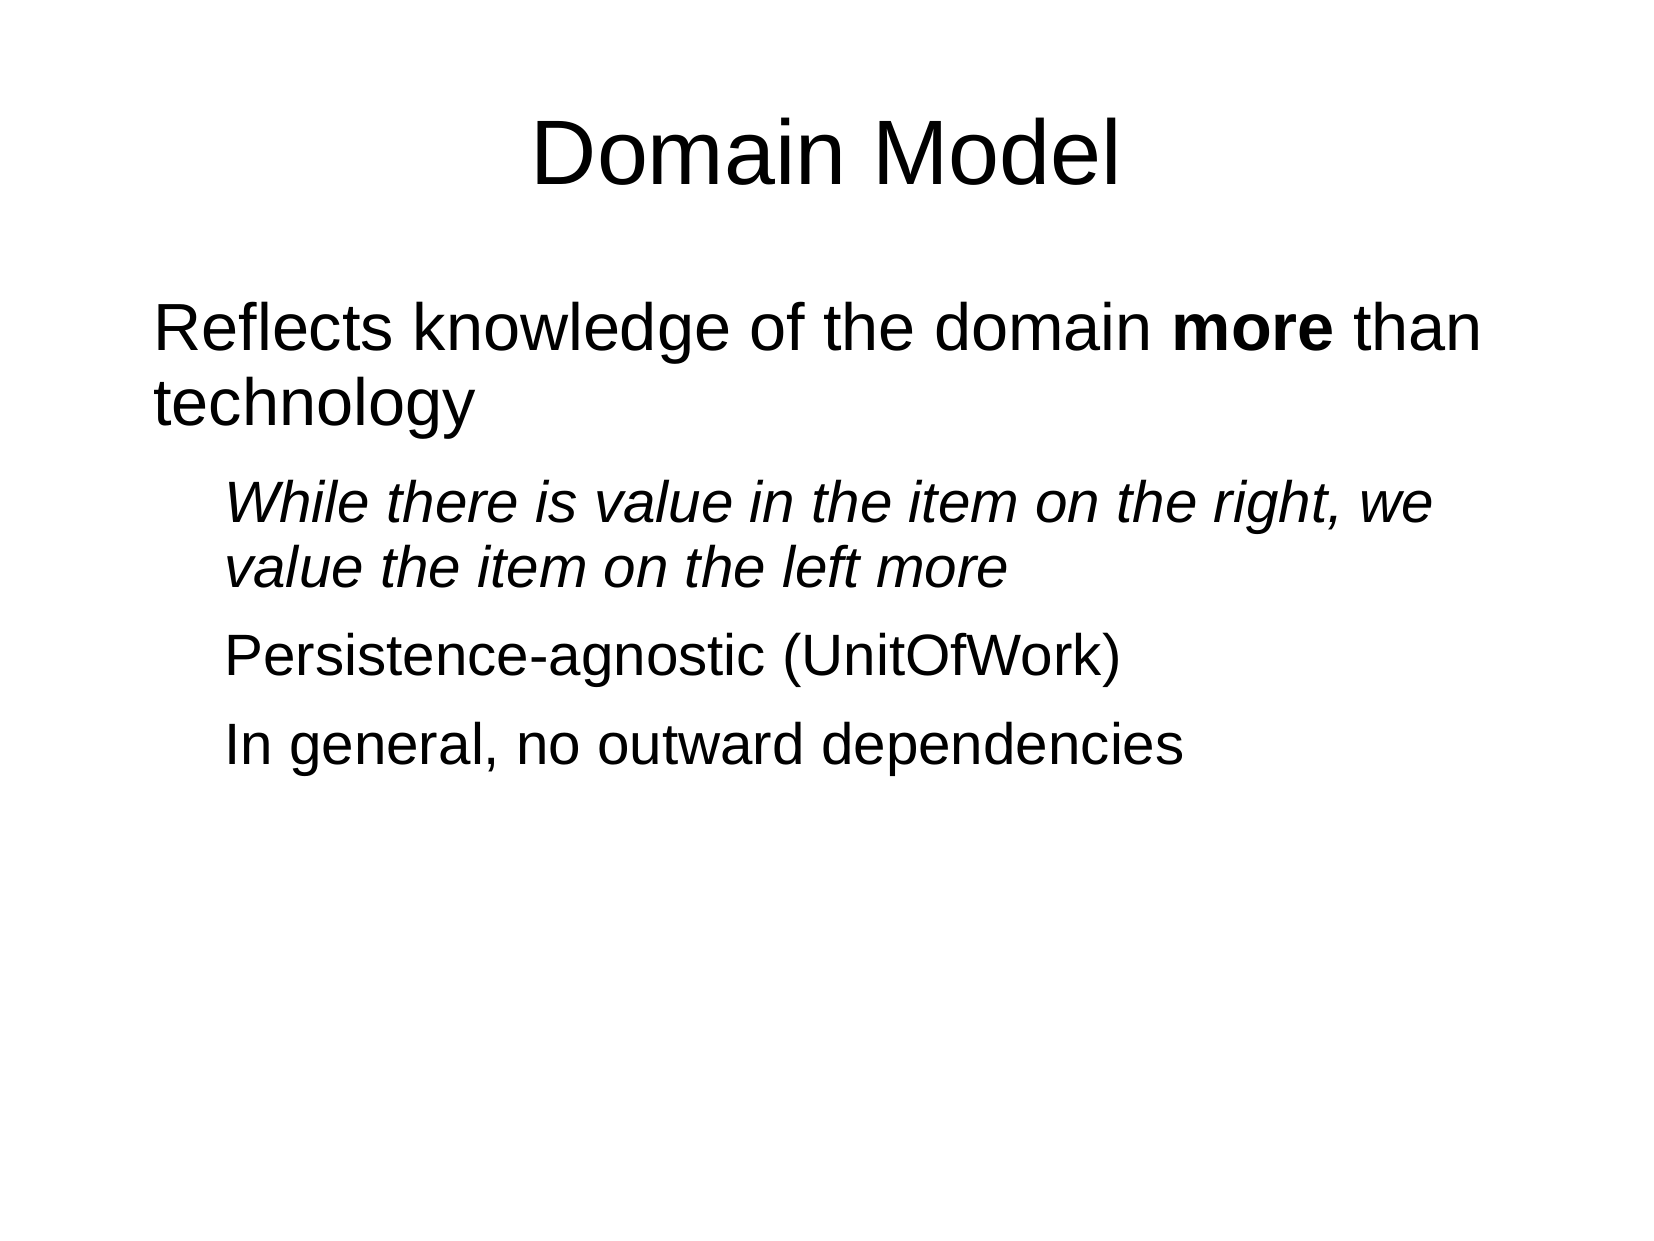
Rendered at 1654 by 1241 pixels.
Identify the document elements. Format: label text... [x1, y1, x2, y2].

title Domain Model [82, 56, 1571, 250]
list Reflects knowledge of the domain more than technology While there is value in the item on the right, we value the item on the left more Persistence-agnostic (UnitOfWork) In general, no outward dependencies [82, 290, 1571, 1109]
